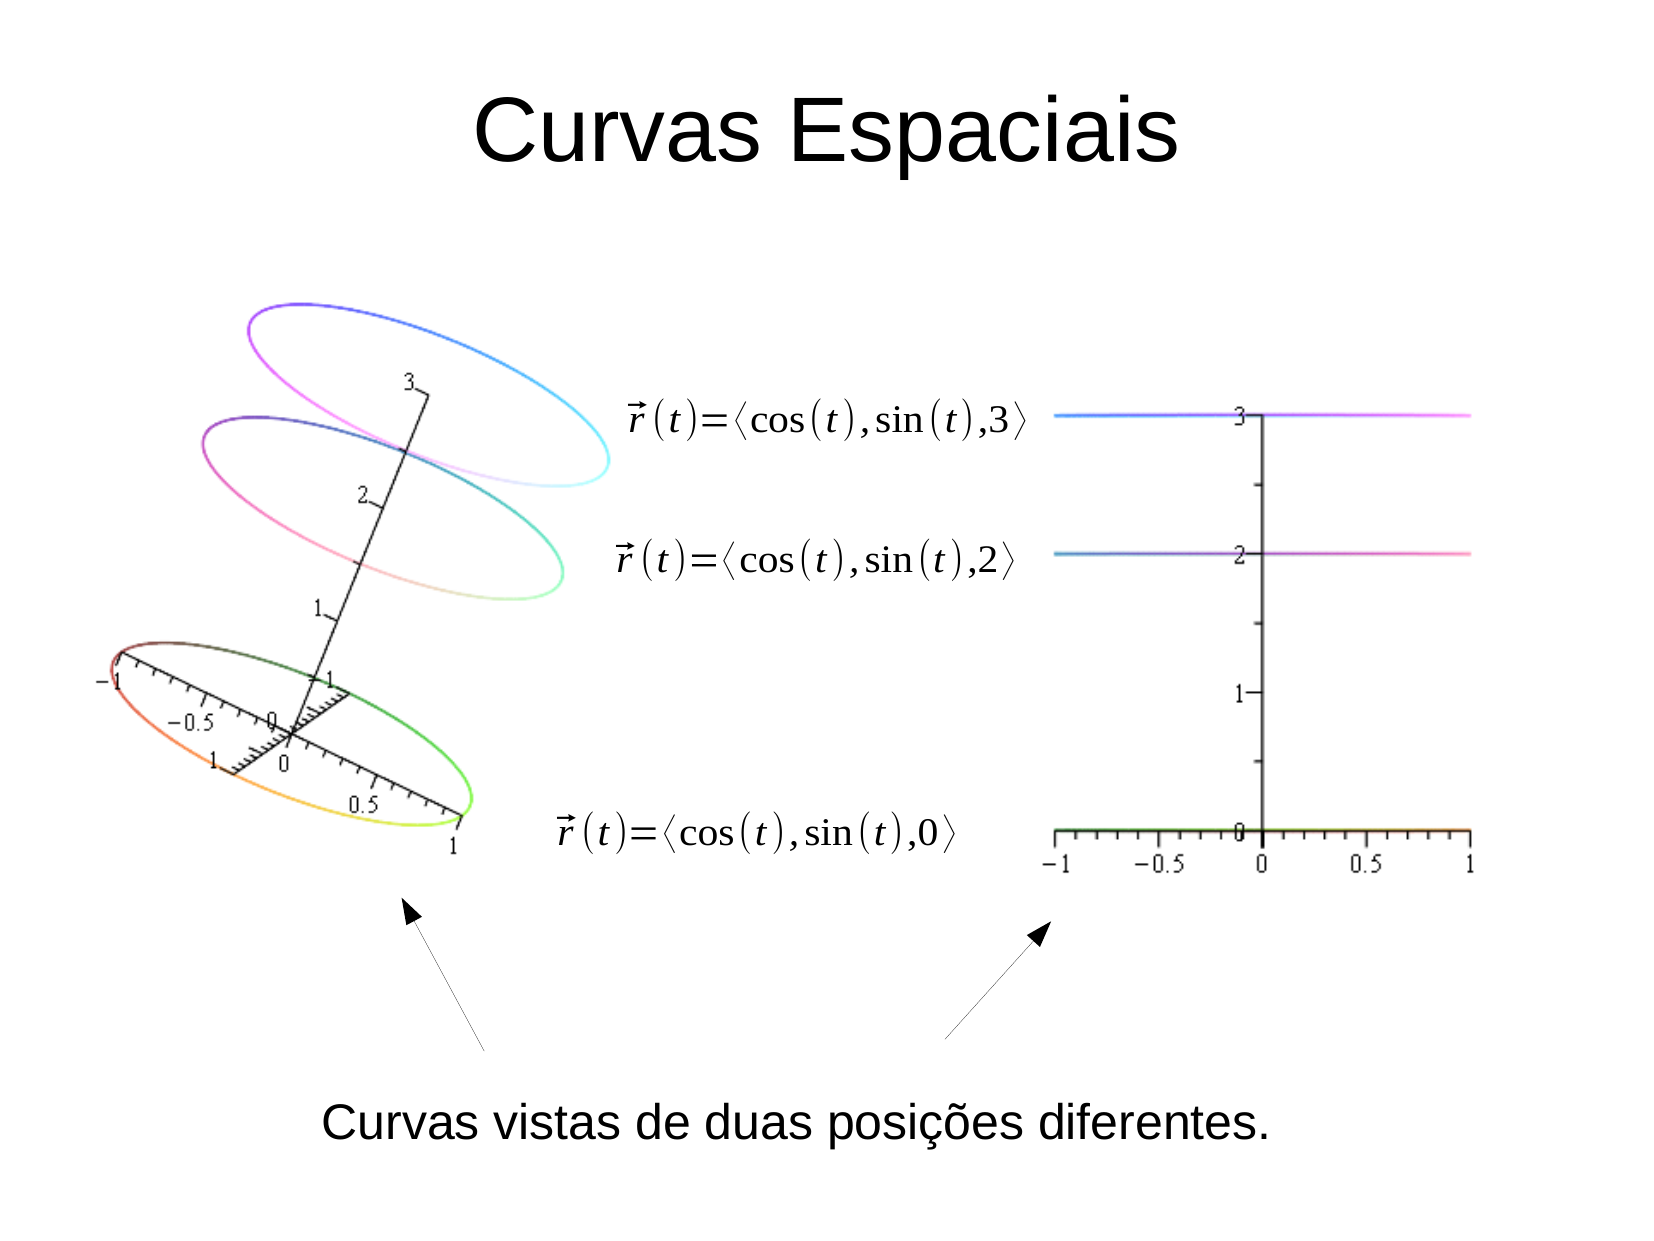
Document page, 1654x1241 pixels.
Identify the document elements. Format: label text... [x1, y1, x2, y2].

picture [88, 250, 621, 904]
text_box Curvas vistas de duas posições diferentes. [307, 1086, 1453, 1228]
title Curvas Espaciais [82, 25, 1571, 233]
chart [549, 809, 963, 857]
chart [608, 537, 1023, 585]
chart [620, 395, 1034, 443]
picture [986, 348, 1577, 960]
